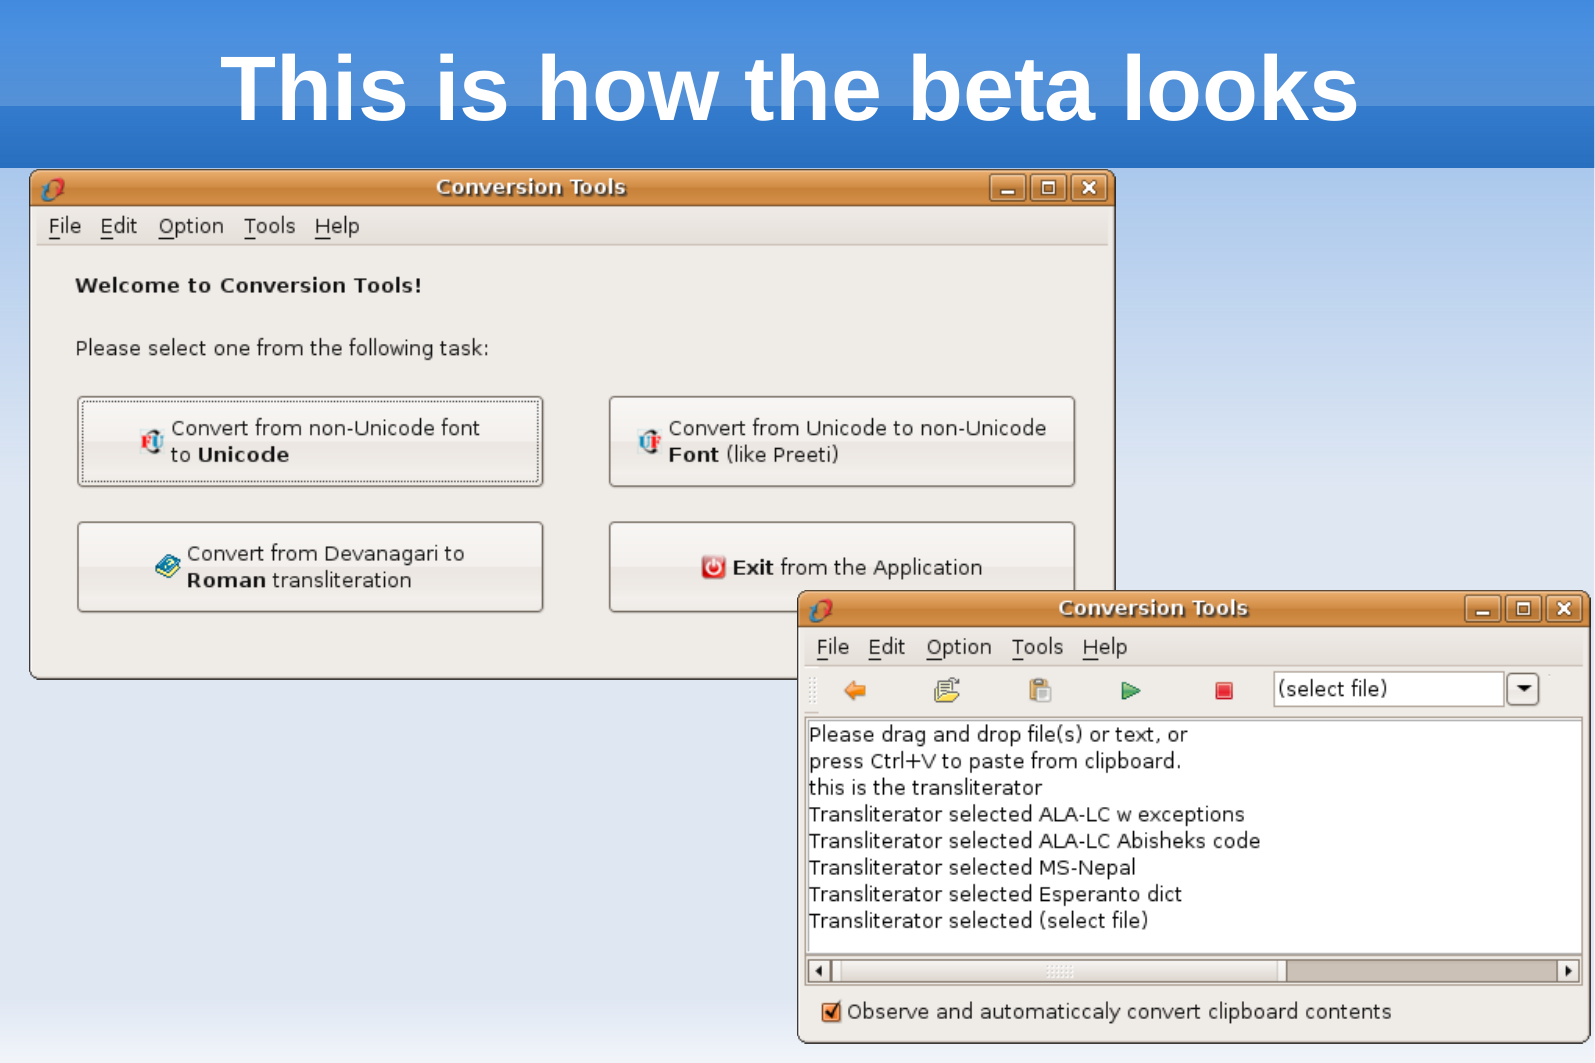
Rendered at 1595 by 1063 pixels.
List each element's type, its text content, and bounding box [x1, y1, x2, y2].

picture [0, 0, 1595, 1063]
title This is how the beta looks [74, 7, 1510, 171]
